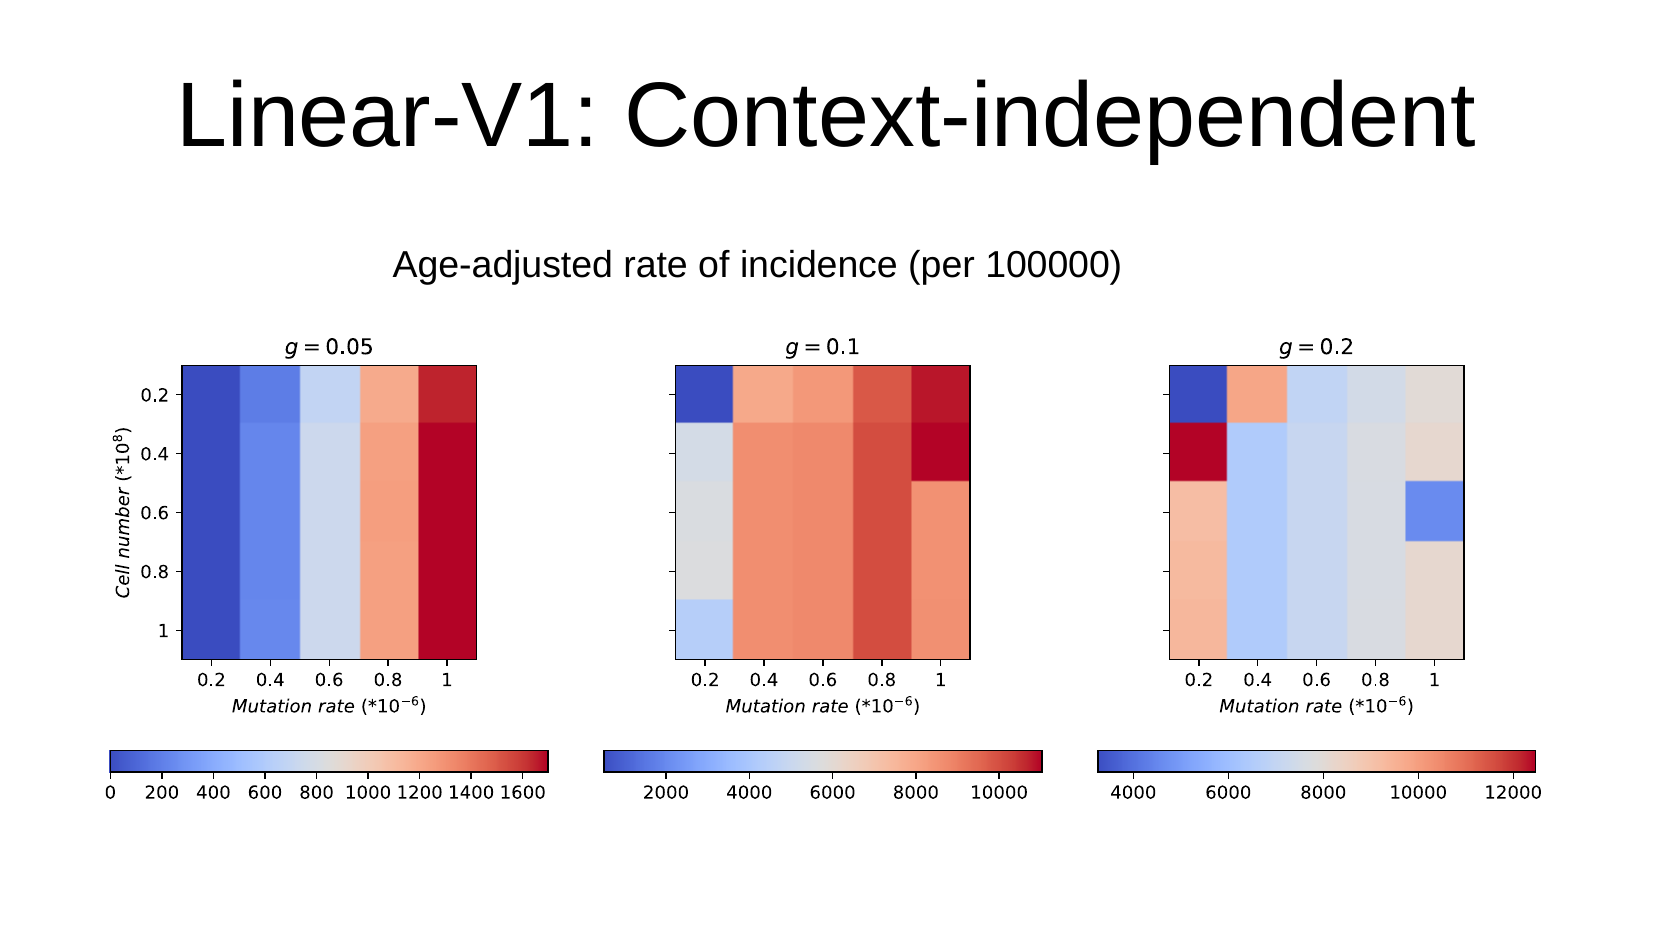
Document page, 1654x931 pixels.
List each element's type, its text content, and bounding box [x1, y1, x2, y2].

picture [23, 314, 1595, 839]
title Linear-V1: Context-independent [82, 37, 1571, 193]
text_box Age-adjusted rate of incidence (per 100000) [377, 236, 1158, 322]
